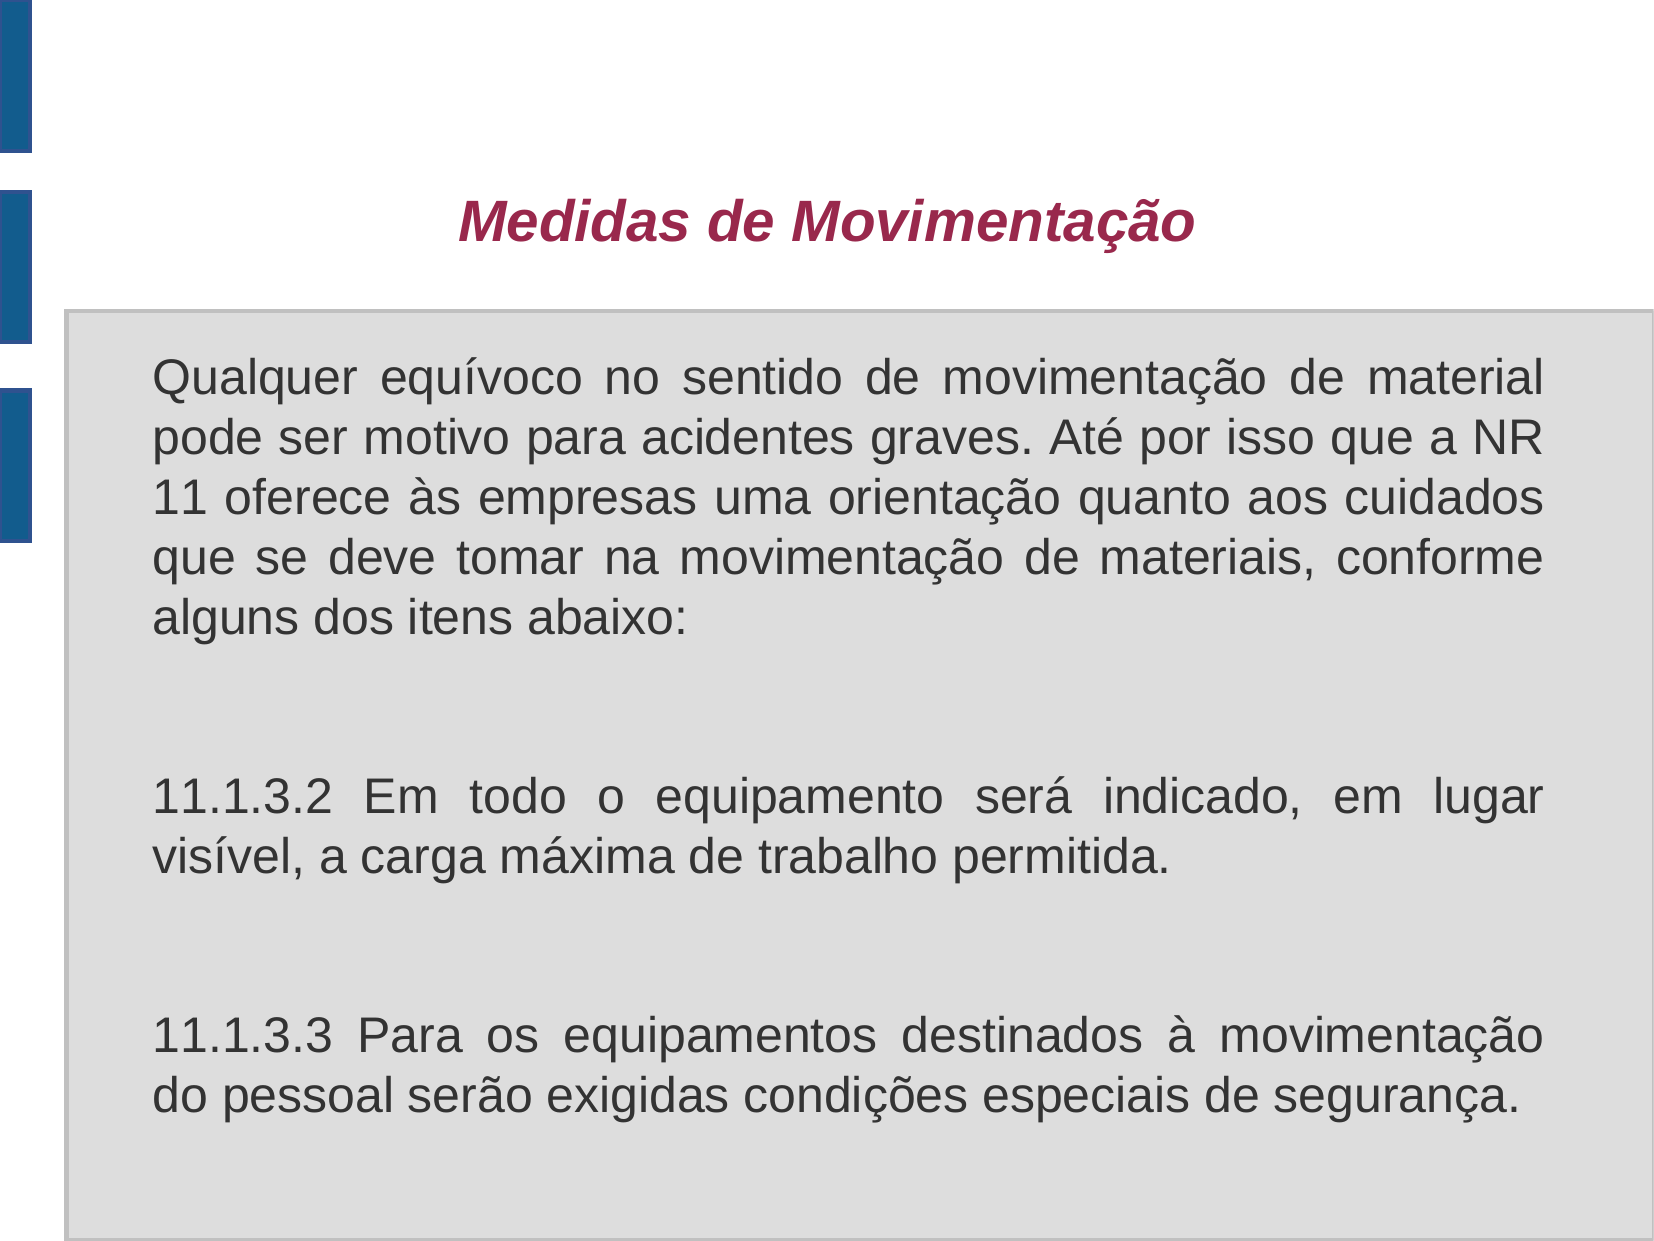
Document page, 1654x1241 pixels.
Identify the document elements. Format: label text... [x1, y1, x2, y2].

list Qualquer equívoco no sentido de movimentação de material pode ser motivo para acidentes graves. Até por isso que a NR 11 oferece às empresas uma orientação quanto aos cuidados que se deve tomar na movimentação de materiais, conforme alguns dos itens abaixo: 11.1.3.2 Em todo o equipamento será indicado, em lugar visível, a carga máxima de trabalho permitida. 11.1.3.3 Para os equipamentos destinados à movimentação do pessoal serão exigidas condições especiais de segurança. [152, 344, 1549, 1127]
title Medidas de Movimentação [121, 114, 1534, 322]
